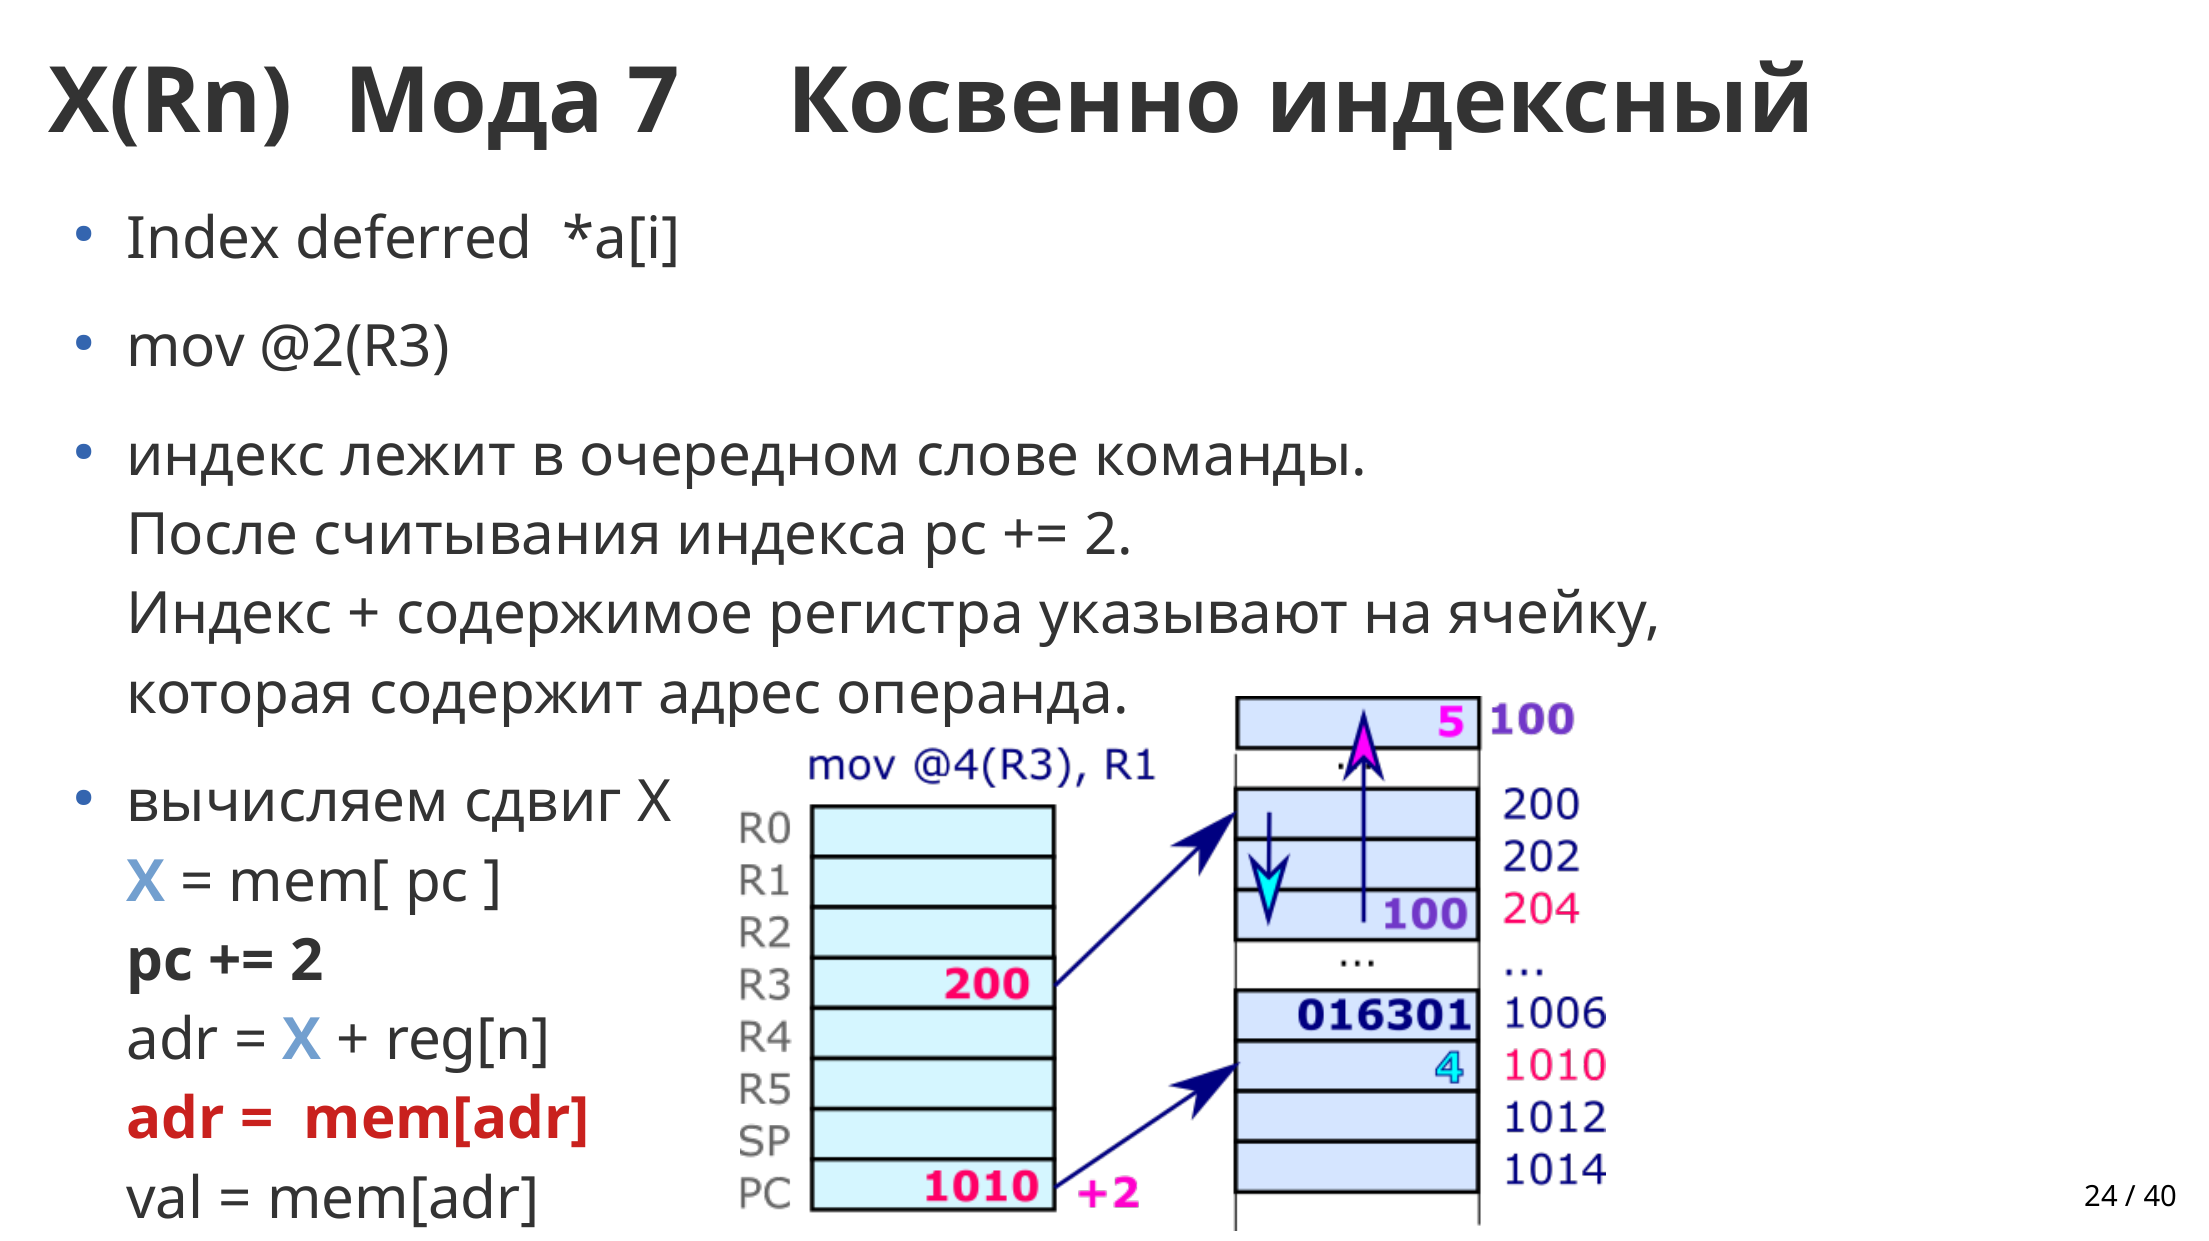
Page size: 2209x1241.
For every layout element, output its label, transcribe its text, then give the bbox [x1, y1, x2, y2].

list Index deferred *a[i] mov @2(R3) индекс лежит в очередном слове команды. После считывания индекса pc += 2. Индекс + содержимое регистра указывают на ячейку, которая содержит адрес операнда. вычисляем сдвиг Х X = mem[ pc ] pc += 2 adr = X + reg[n] adr = mem[adr] val = mem[adr] [55, 195, 1690, 1177]
title X(Rn) Мода 7 Косвенно индексный [48, 34, 2174, 160]
picture [740, 696, 1606, 1231]
